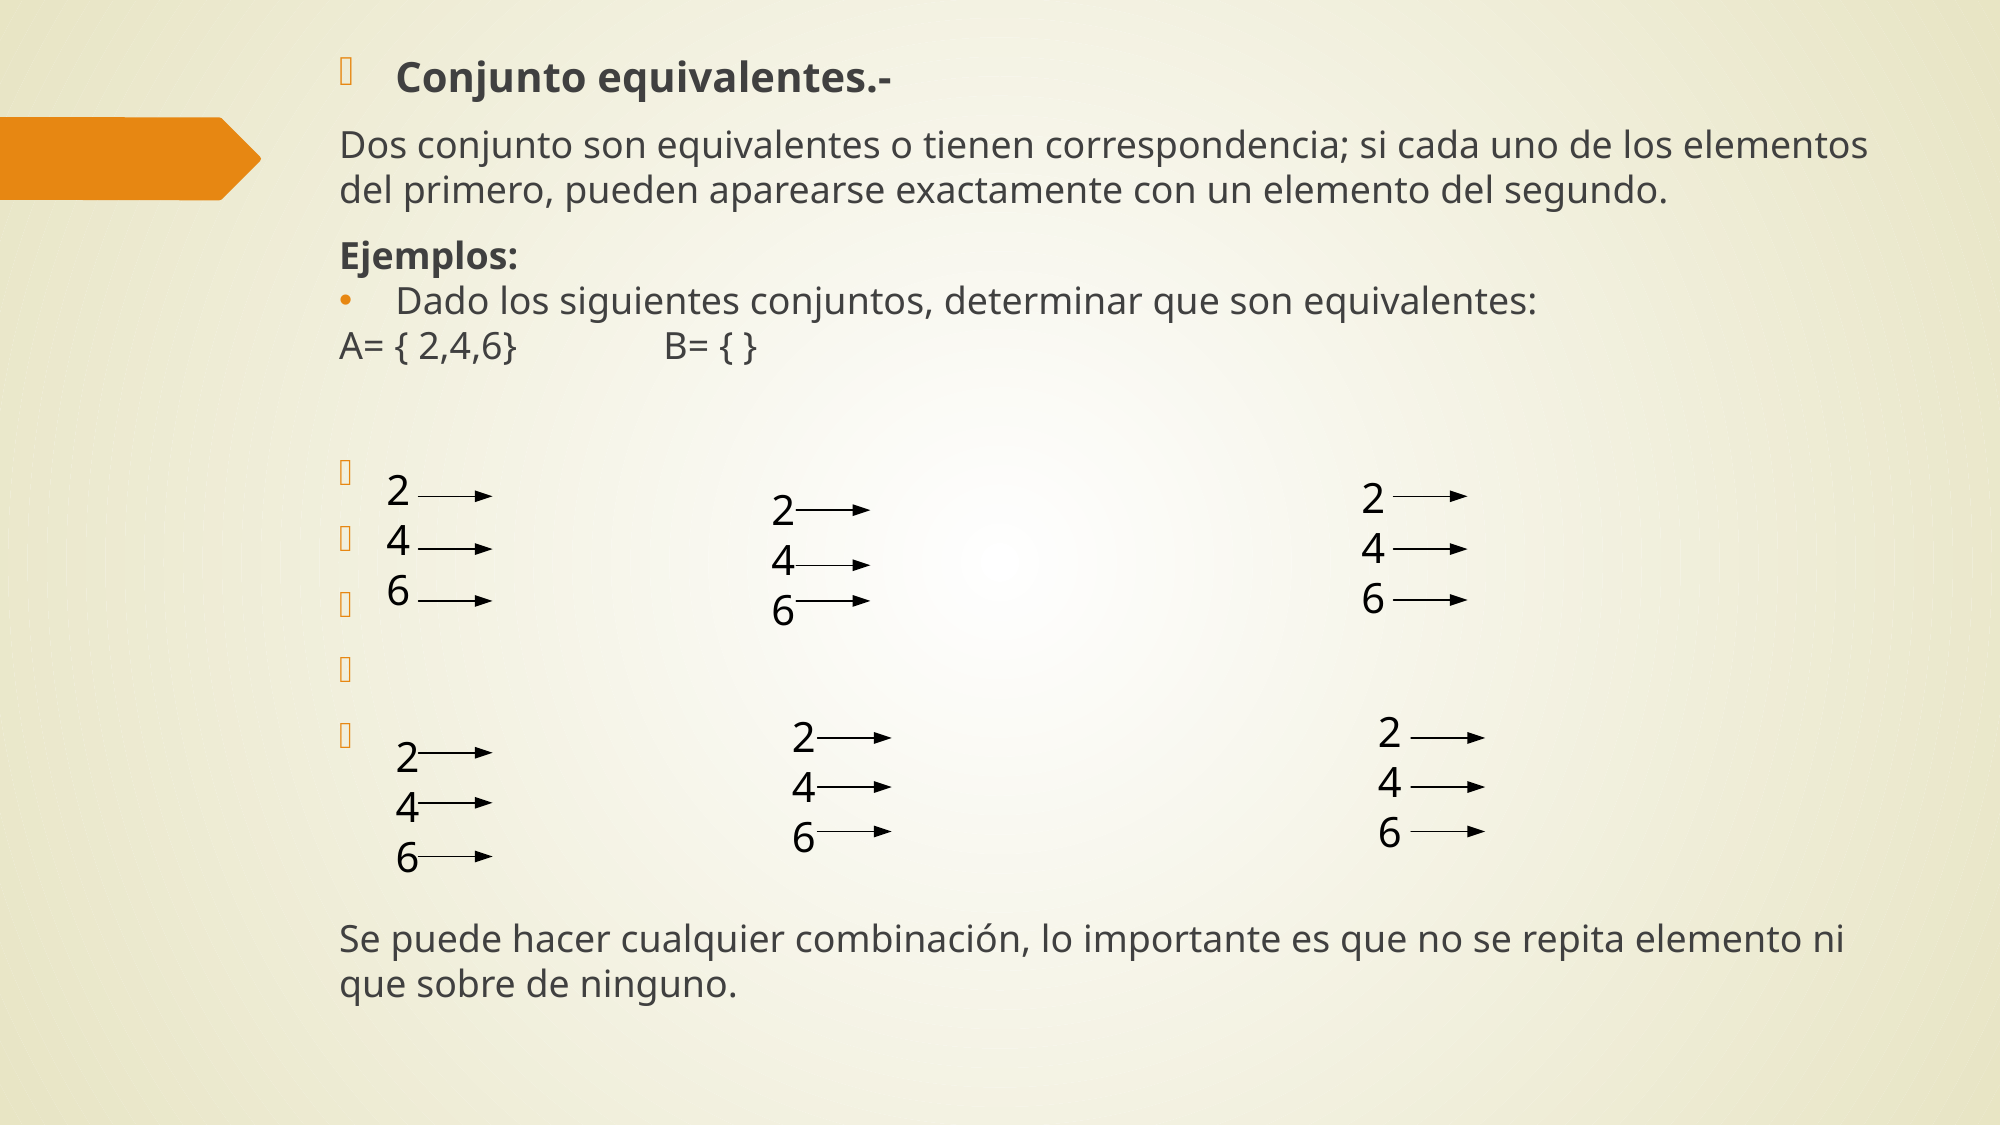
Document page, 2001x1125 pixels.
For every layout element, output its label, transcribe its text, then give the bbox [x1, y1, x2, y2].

text_box 2 4 6 [1362, 698, 1647, 865]
text_box 2 4 6 [776, 702, 1015, 870]
list Conjunto equivalentes.- Dos conjunto son equivalentes o tienen correspondencia; si cada uno de los elementos del primero, pueden aparearse exactamente con un elemento del segundo. Ejemplos: Dado los siguientes conjuntos, determinar que son equivalentes: A= { 2,4,6} B= { } Se puede hacer cualquier combinación, lo importante es que no se repita elemento ni que sobre de ninguno. [324, 43, 1888, 1076]
text_box 2 4 6 [1346, 464, 1585, 677]
text_box 2 4 6 [756, 476, 995, 689]
text_box 2 4 6 [380, 722, 597, 890]
text_box 2 4 6 [371, 456, 581, 669]
